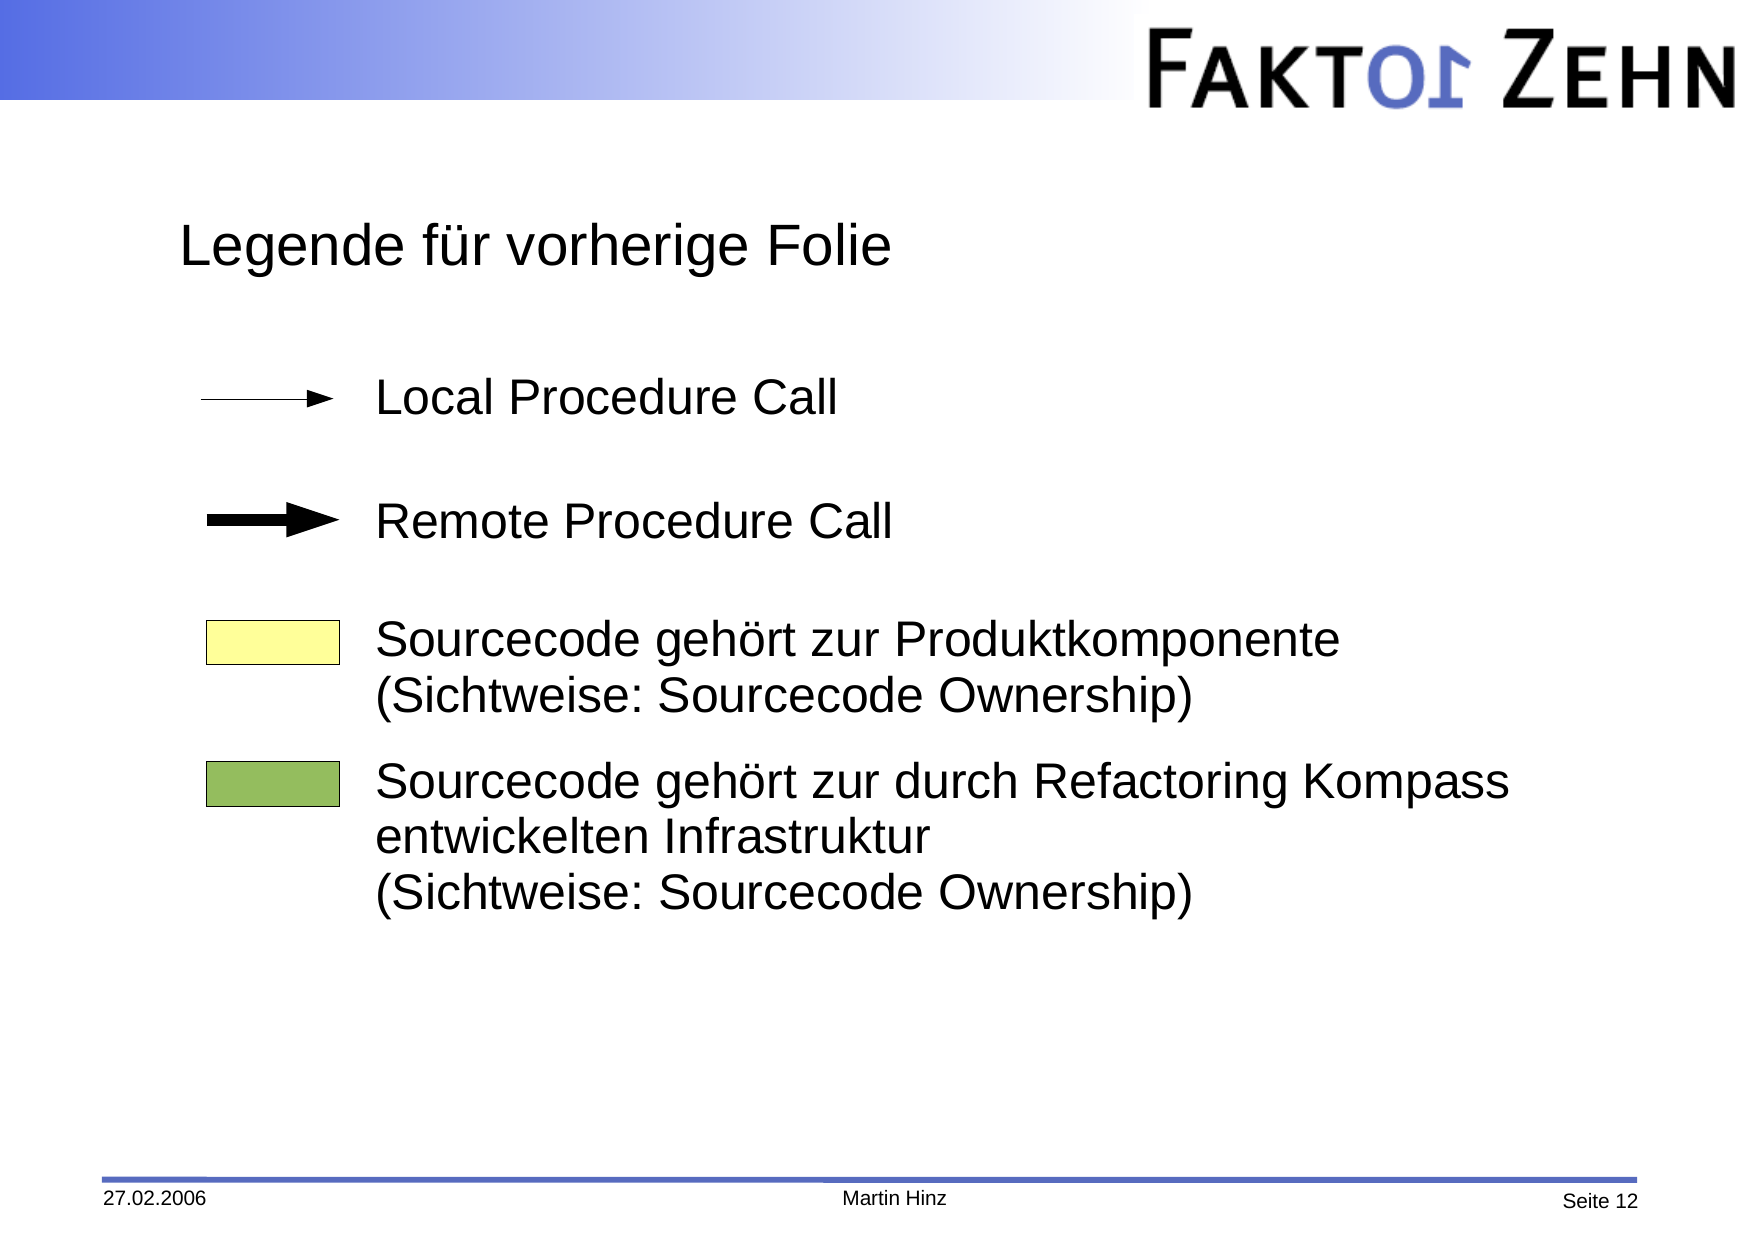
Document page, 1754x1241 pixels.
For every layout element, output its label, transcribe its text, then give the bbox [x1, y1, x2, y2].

text_box [206, 620, 340, 665]
title Legende für vorherige Folie [179, 142, 1576, 349]
text_box Local Procedure Call [374, 369, 867, 425]
text_box Sourcecode gehört zur Produktkomponente (Sichtweise: Sourcecode Ownership) [375, 611, 1401, 724]
picture [1133, 14, 1749, 117]
text_box [206, 761, 340, 807]
text_box Sourcecode gehört zur durch Refactoring Kompass entwickelten Infrastruktur (Sichtweise: Sourcecode Ownership) [375, 753, 1596, 922]
text_box Remote Procedure Call [375, 493, 926, 549]
